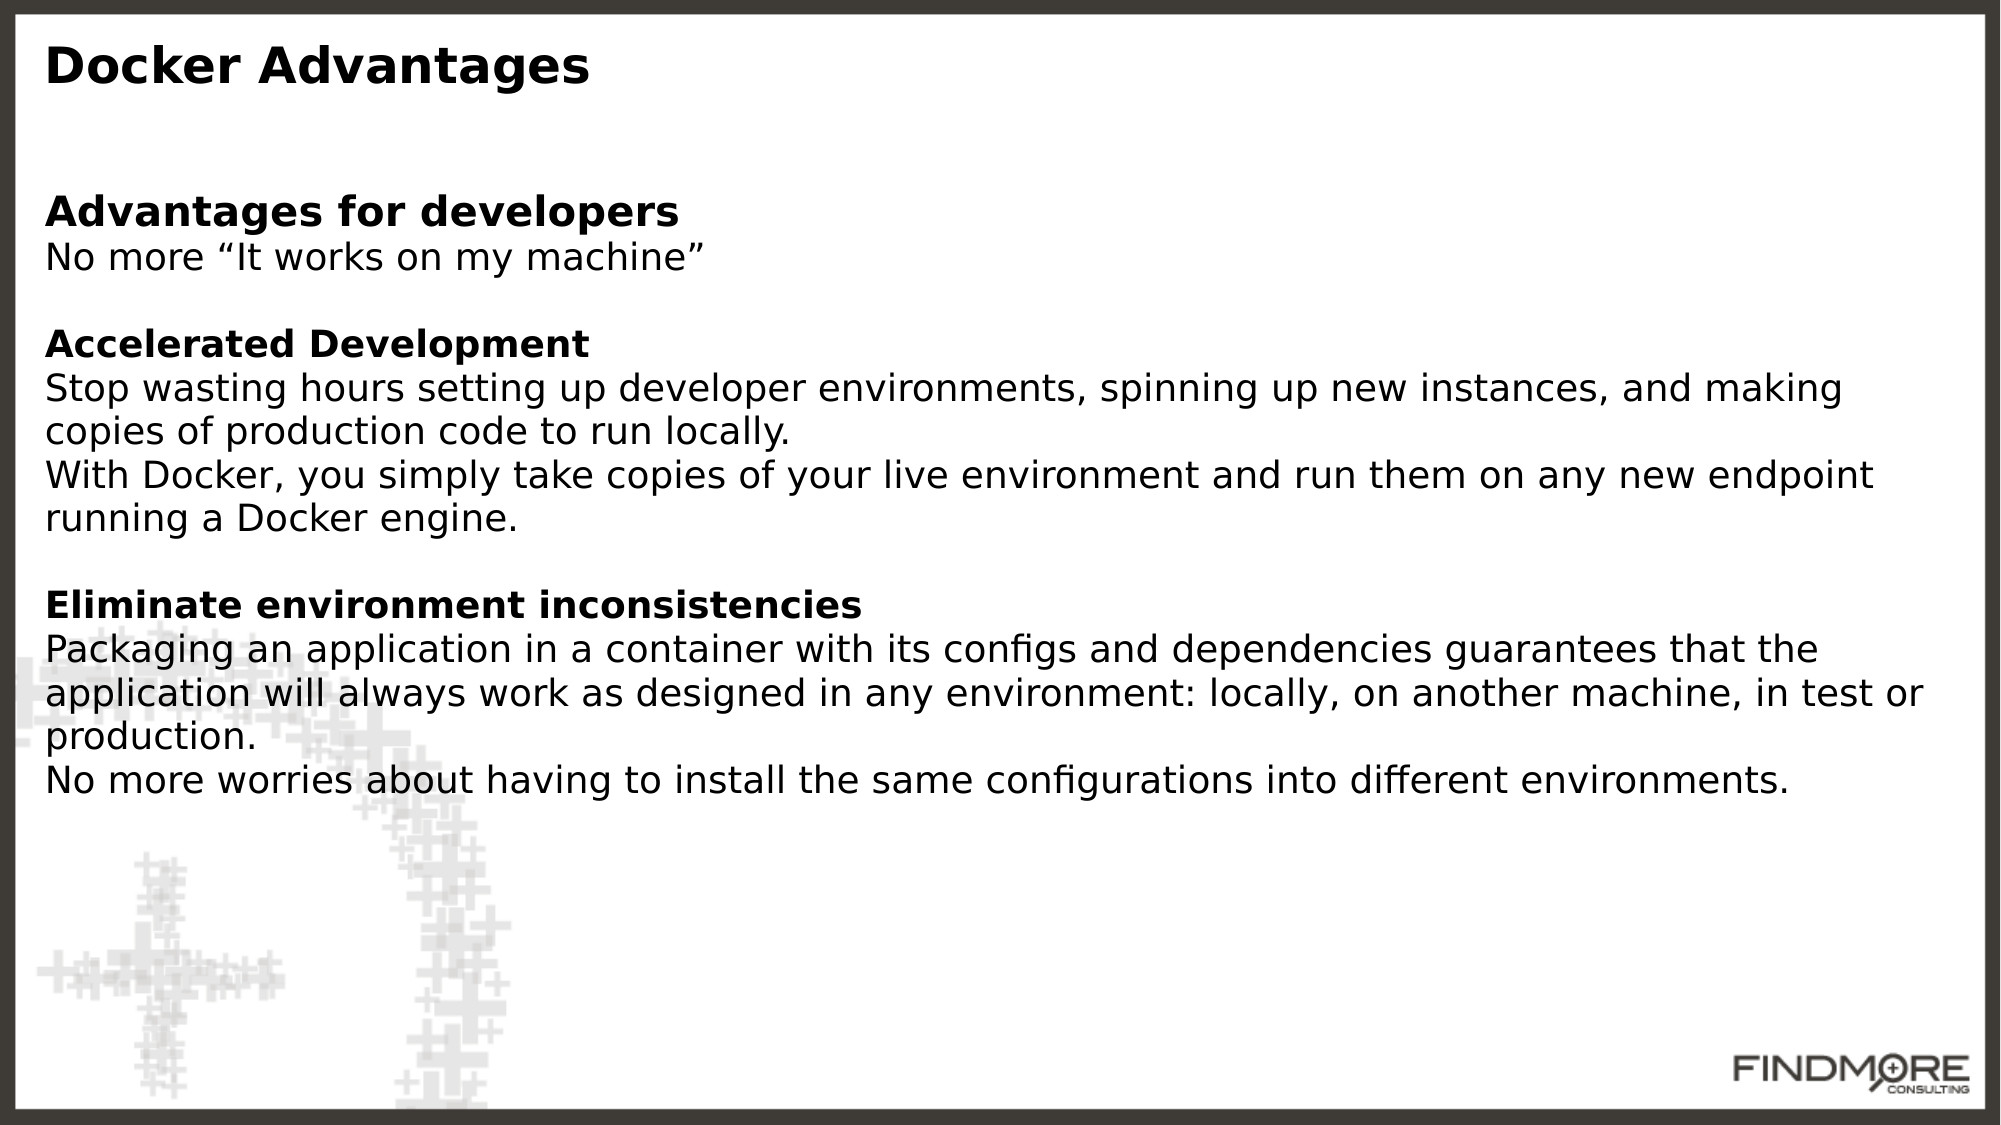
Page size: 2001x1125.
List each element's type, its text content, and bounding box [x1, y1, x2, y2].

text_box Docker Advantages Advantages for developers No more “It works on my machine” Accelerated Development Stop wasting hours setting up developer environments, spinning up new instances, and making copies of production code to run locally. With Docker, you simply take copies of your live environment and run them on any new endpoint running a Docker engine. Eliminate environment inconsistencies Packaging an application in a container with its configs and dependencies guarantees that the application will always work as designed in any environment: locally, on another machine, in test or production. No more worries about having to install the same configurations into different environments. [30, 29, 1951, 1036]
picture [0, 0, 2001, 1125]
